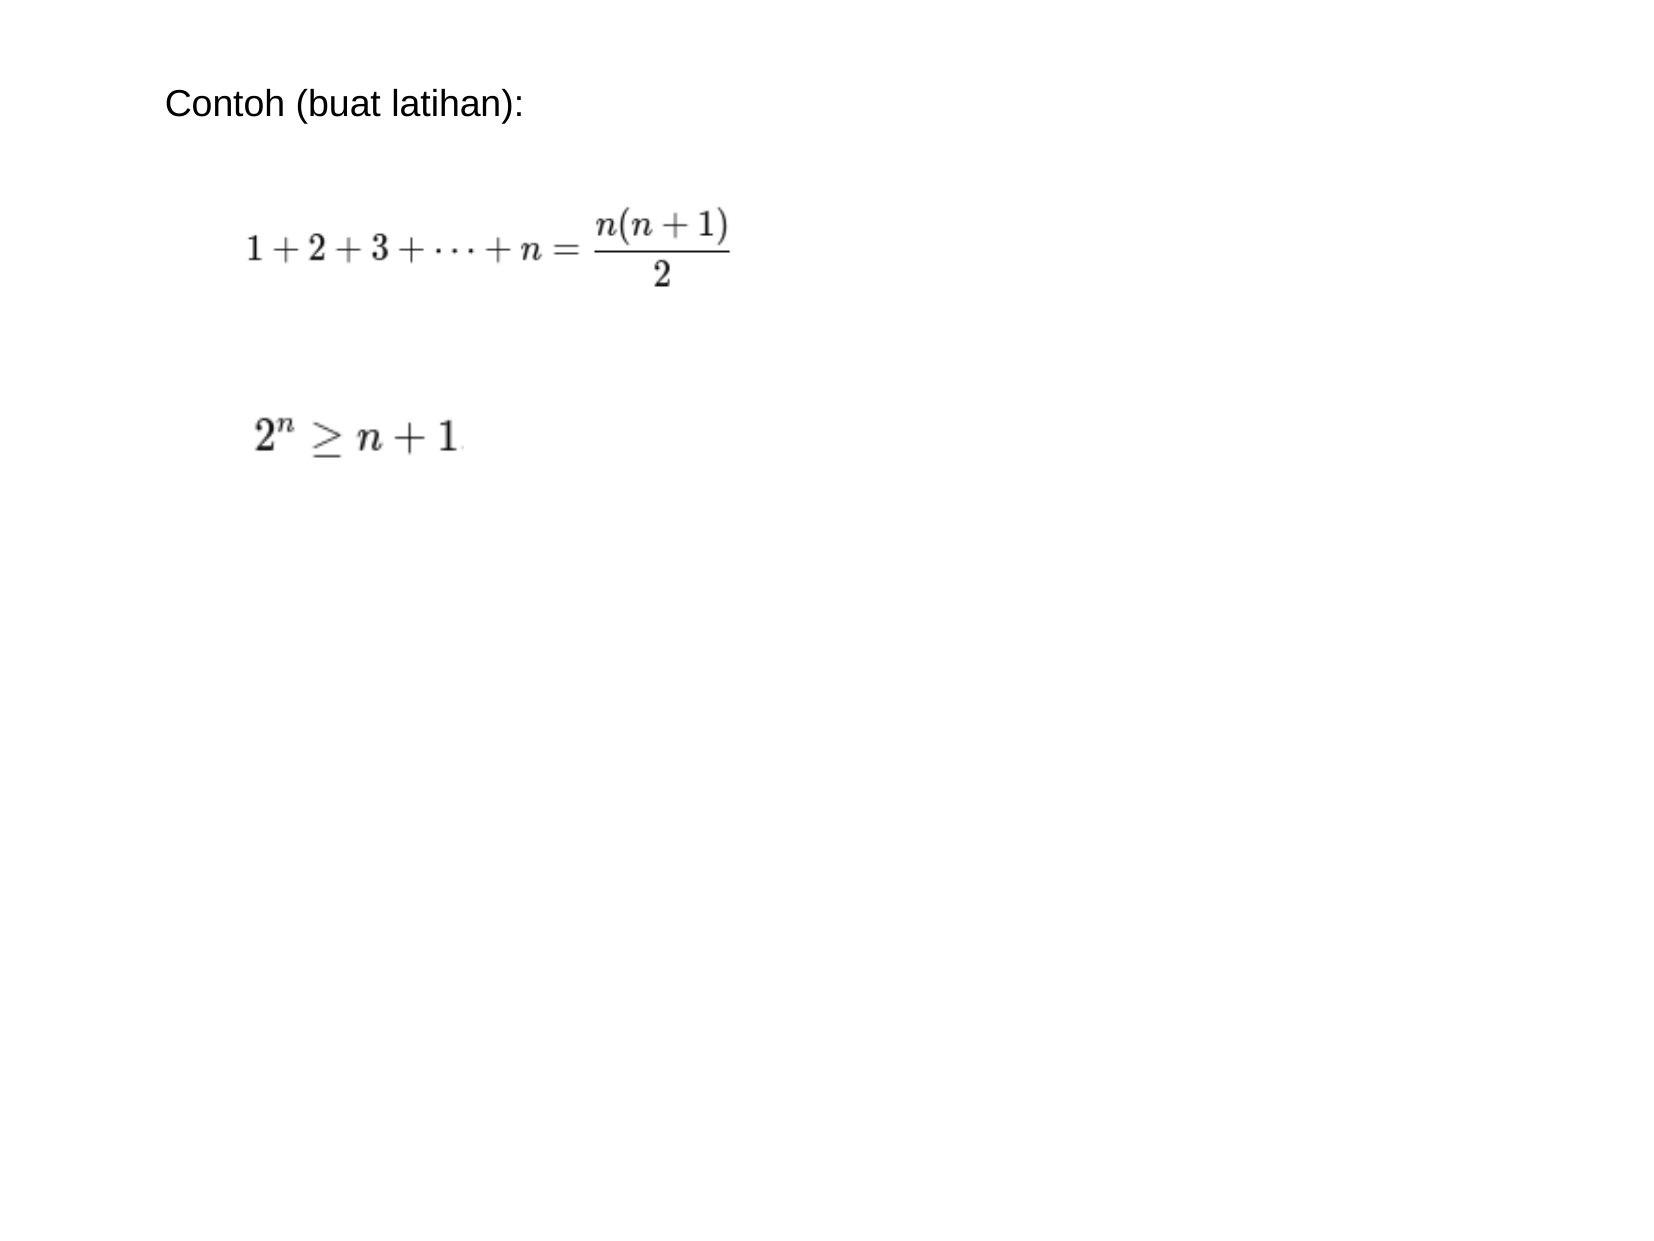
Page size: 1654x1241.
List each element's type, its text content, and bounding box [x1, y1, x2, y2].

picture [225, 187, 732, 301]
picture [201, 368, 464, 488]
text_box Contoh (buat latihan): [150, 75, 540, 132]
